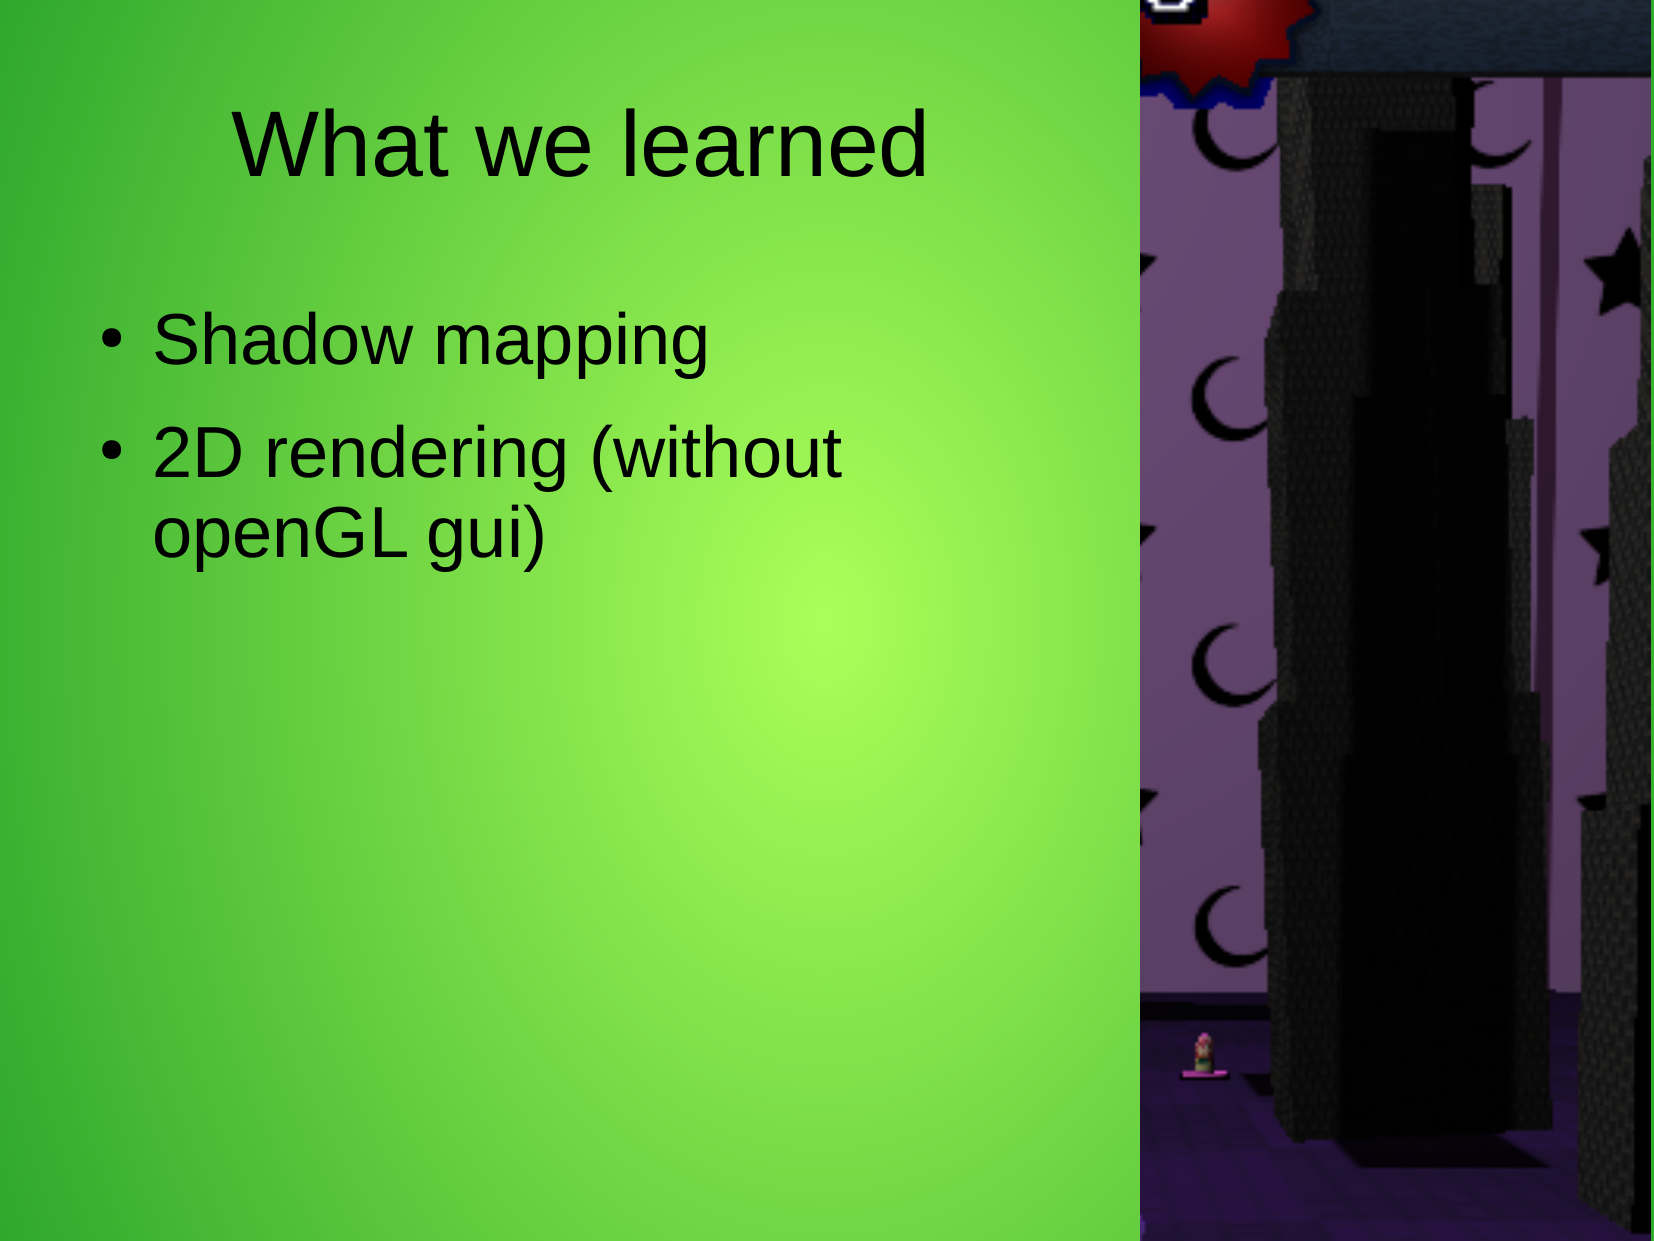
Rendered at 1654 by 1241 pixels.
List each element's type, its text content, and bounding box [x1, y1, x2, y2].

list Shadow mapping 2D rendering (without openGL gui) [81, 299, 1096, 1019]
picture [1140, 0, 1651, 1241]
title What we learned [82, 47, 1081, 241]
